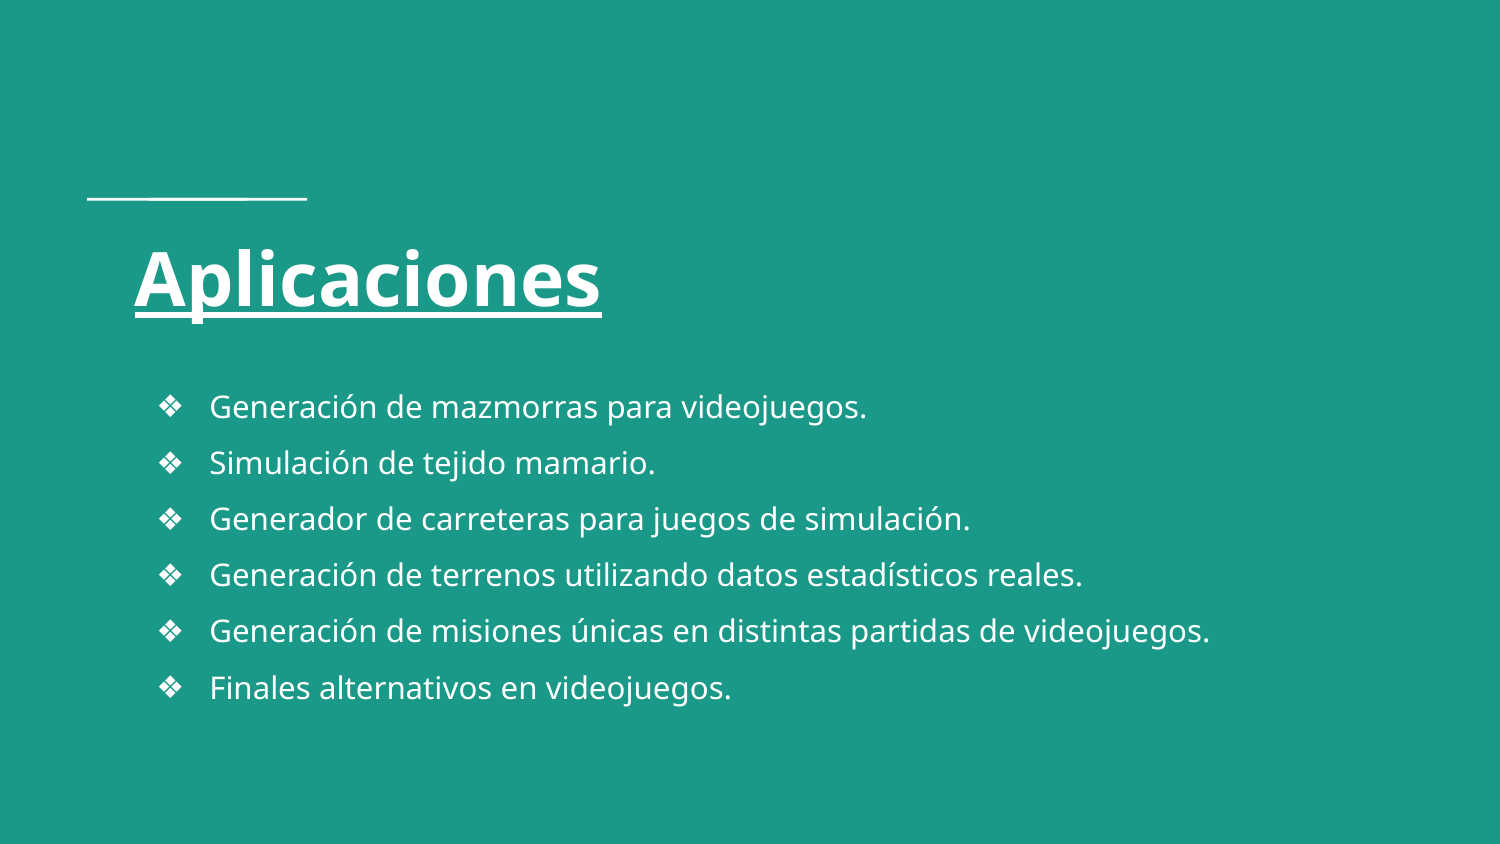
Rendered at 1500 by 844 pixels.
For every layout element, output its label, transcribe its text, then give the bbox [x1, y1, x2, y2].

subtitle Generación de mazmorras para videojuegos. Simulación de tejido mamario. Generador de carreteras para juegos de simulación. Generación de terrenos utilizando datos estadísticos reales. Generación de misiones únicas en distintas partidas de videojuegos. Finales alternativos en videojuegos. [119, 353, 1381, 777]
title Aplicaciones [119, 216, 714, 346]
